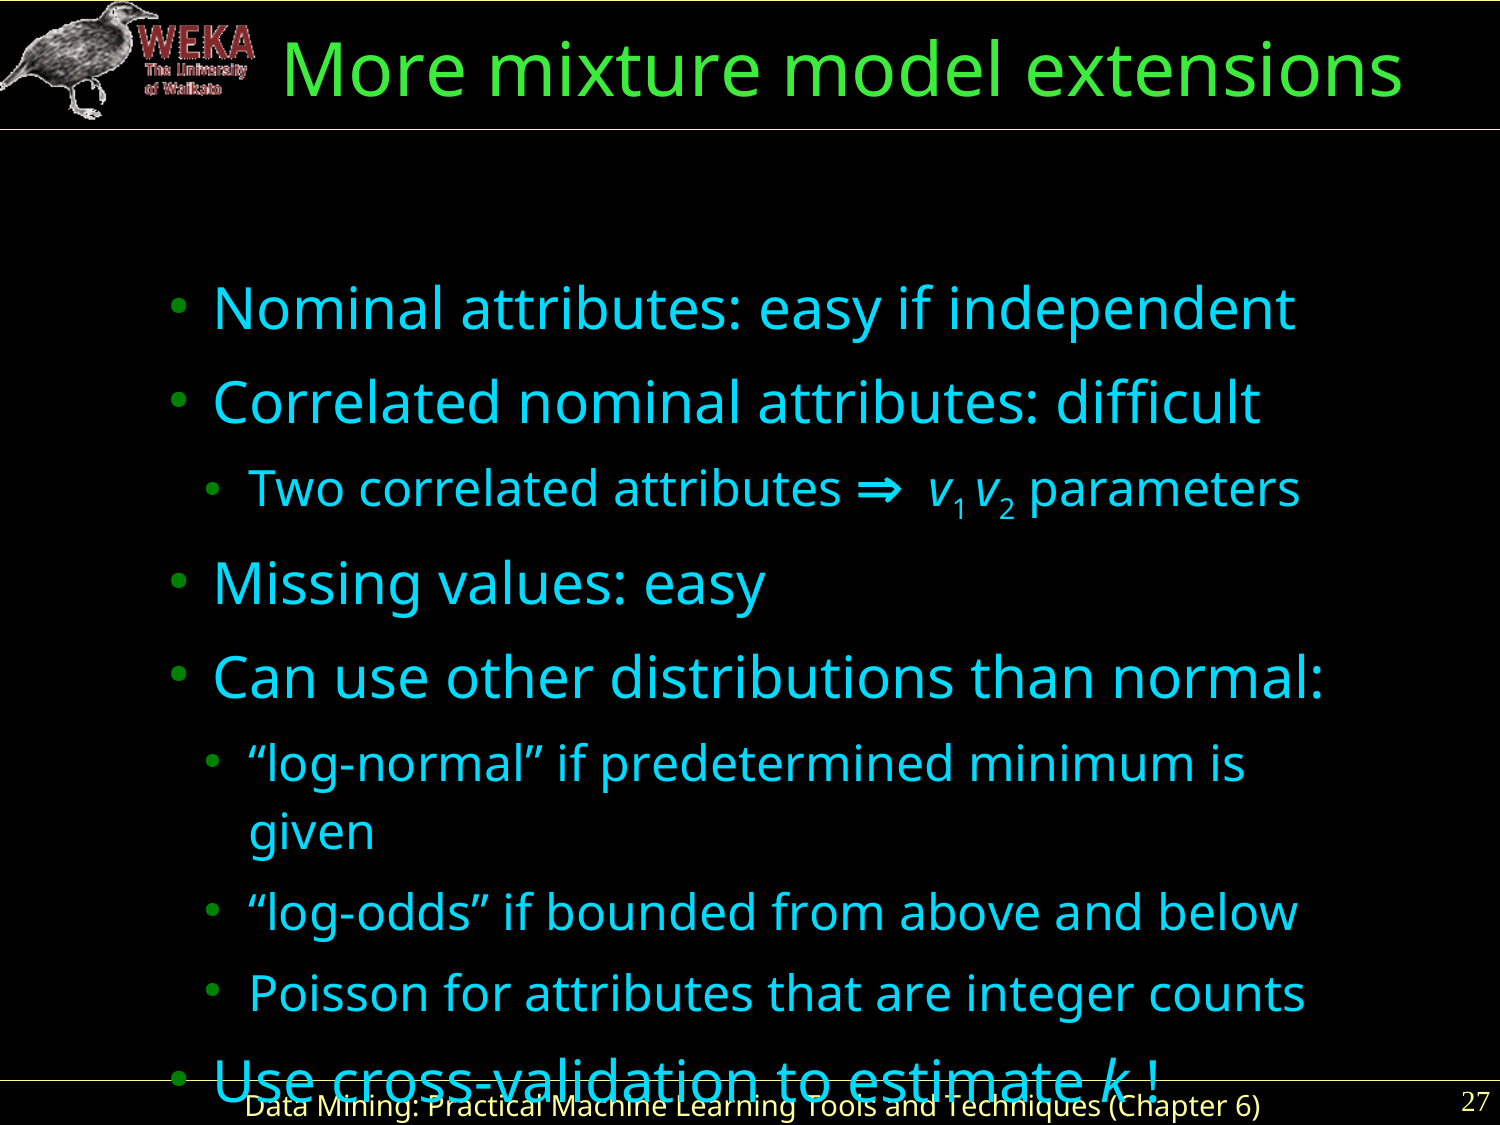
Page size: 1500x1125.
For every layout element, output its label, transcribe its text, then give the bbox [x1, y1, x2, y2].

title More mixture model extensions [265, 0, 1500, 148]
list Nominal attributes: easy if independent Correlated nominal attributes: difficult Two correlated attributes  v1 v2 parameters Missing values: easy Can use other distributions than normal: “log-normal” if predetermined minimum is given “log-odds” if bounded from above and below Poisson for attributes that are integer counts Use cross-validation to estimate k ! [118, 260, 1388, 998]
picture [0, 1, 265, 129]
